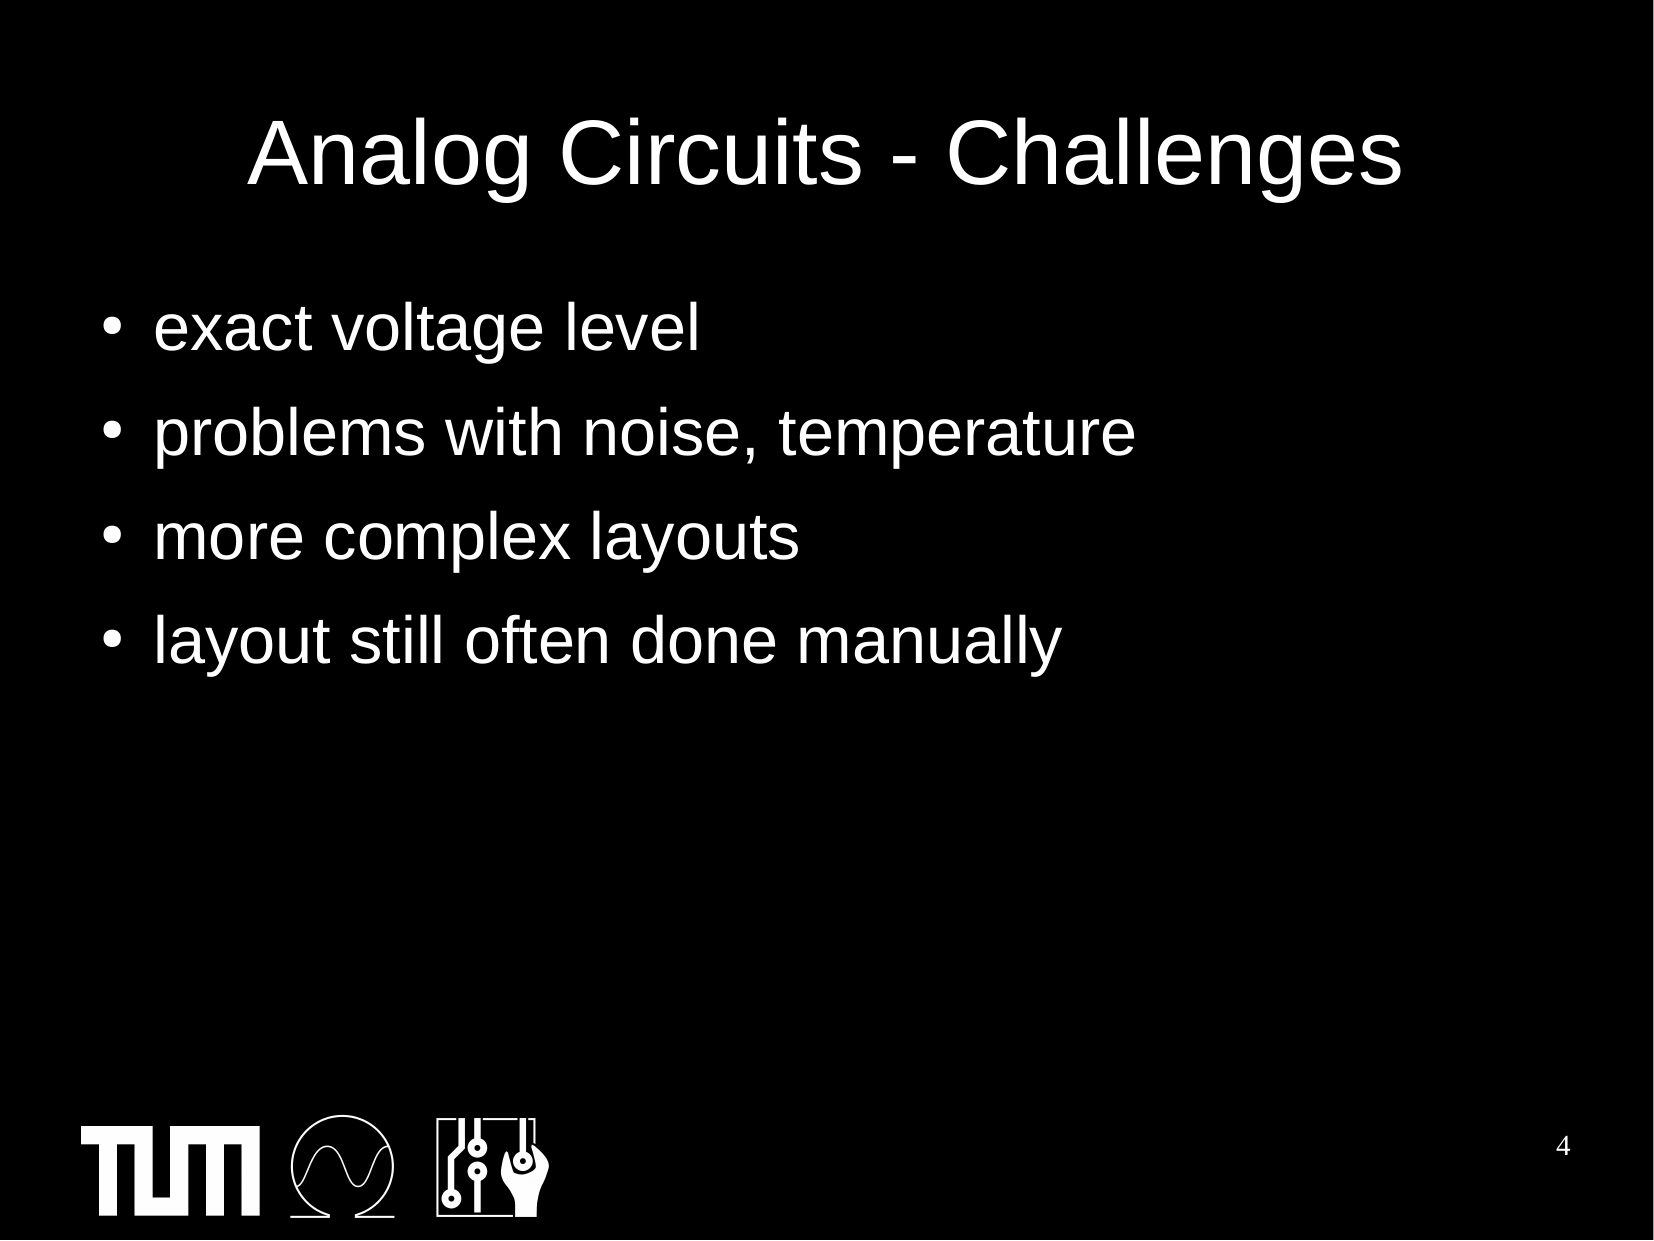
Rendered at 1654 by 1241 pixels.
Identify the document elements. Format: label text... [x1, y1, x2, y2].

list exact voltage level problems with noise, temperature more complex layouts layout still often done manually [82, 290, 1571, 1109]
title Analog Circuits - Challenges [82, 49, 1571, 257]
picture [425, 1109, 554, 1227]
picture [283, 1109, 402, 1227]
picture [63, 1108, 272, 1227]
